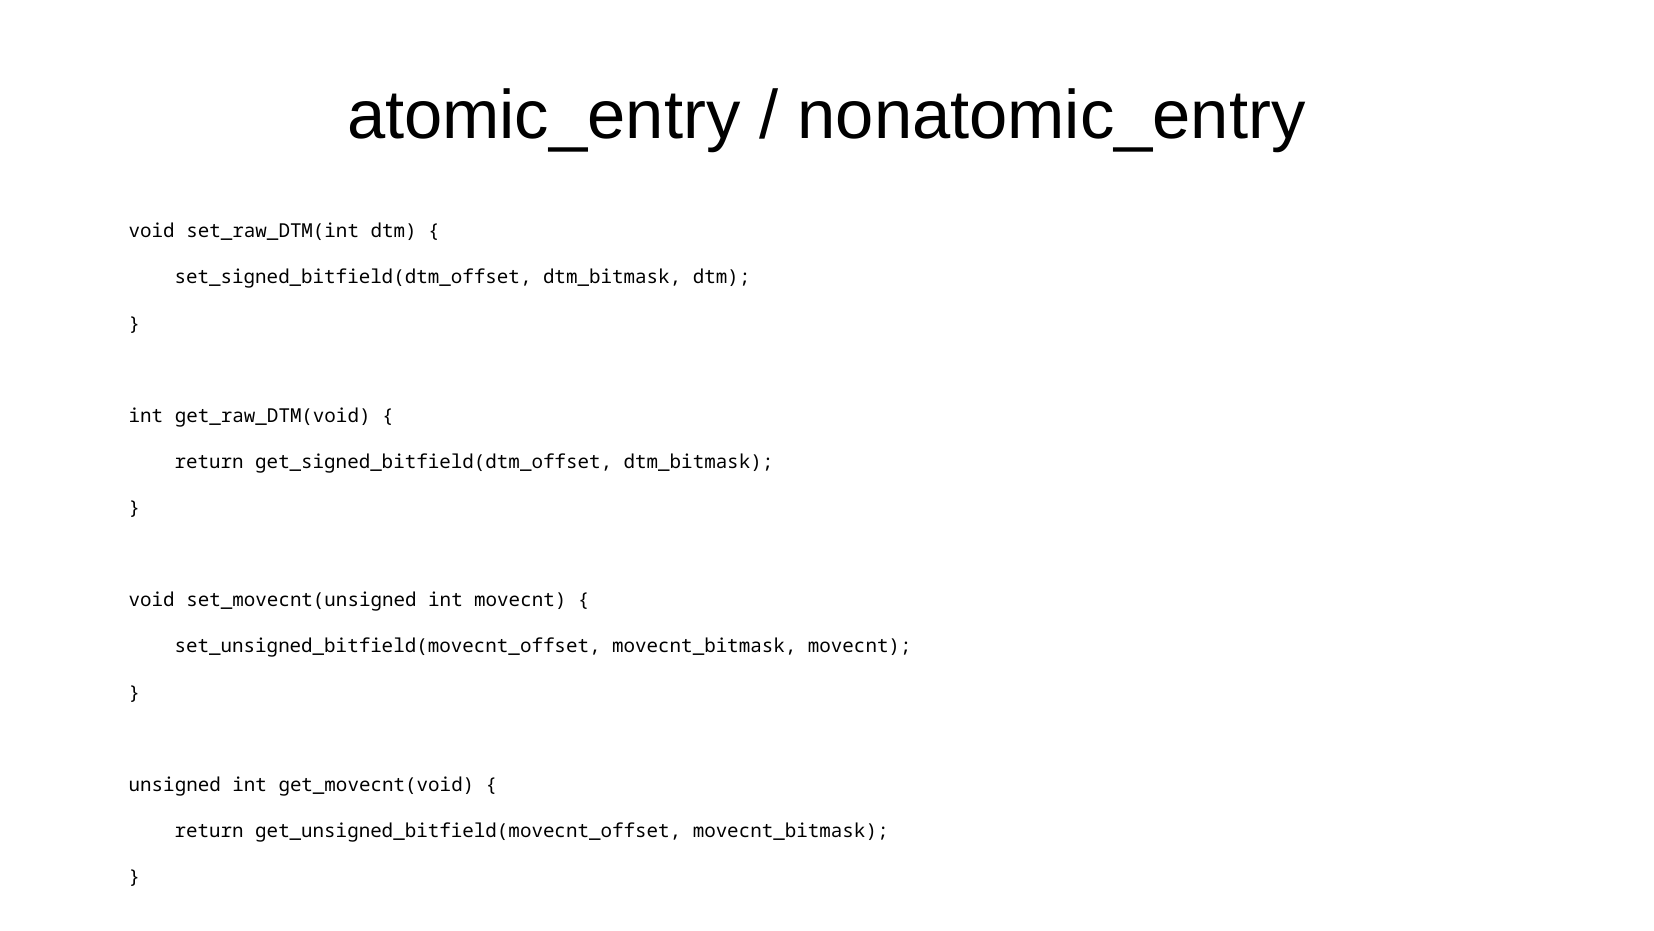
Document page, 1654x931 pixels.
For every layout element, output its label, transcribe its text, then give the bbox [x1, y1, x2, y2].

title atomic_entry / nonatomic_entry [82, 37, 1571, 193]
list void set_raw_DTM(int dtm) { set_signed_bitfield(dtm_offset, dtm_bitmask, dtm); } int get_raw_DTM(void) { return get_signed_bitfield(dtm_offset, dtm_bitmask); } void set_movecnt(unsigned int movecnt) { set_unsigned_bitfield(movecnt_offset, movecnt_bitmask, movecnt); } unsigned int get_movecnt(void) { return get_unsigned_bitfield(movecnt_offset, movecnt_bitmask); } [82, 217, 1571, 898]
